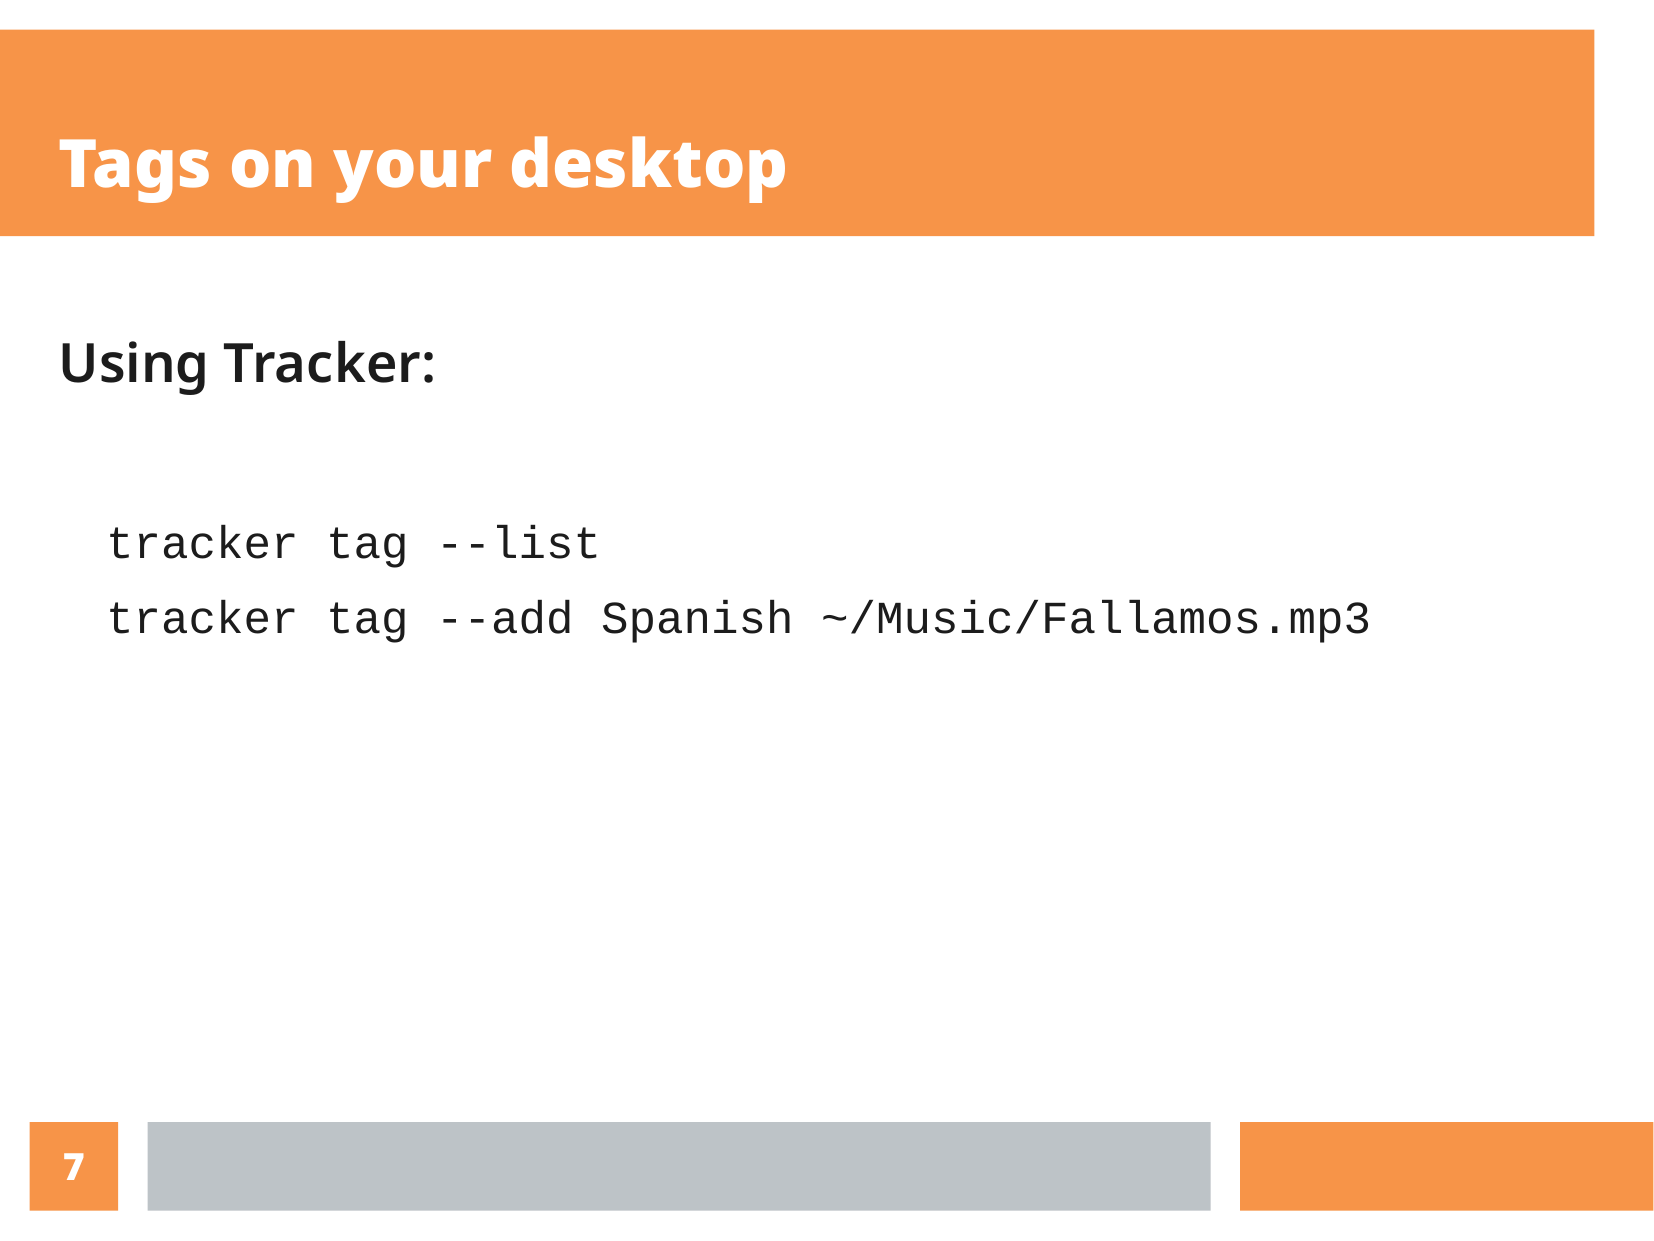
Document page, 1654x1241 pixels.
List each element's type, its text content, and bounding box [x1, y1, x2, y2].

list Using Tracker: tracker tag --list tracker tag --add Spanish ~/Music/Fallamos.mp3 [59, 324, 1565, 1093]
title Tags on your desktop [59, 59, 1595, 207]
